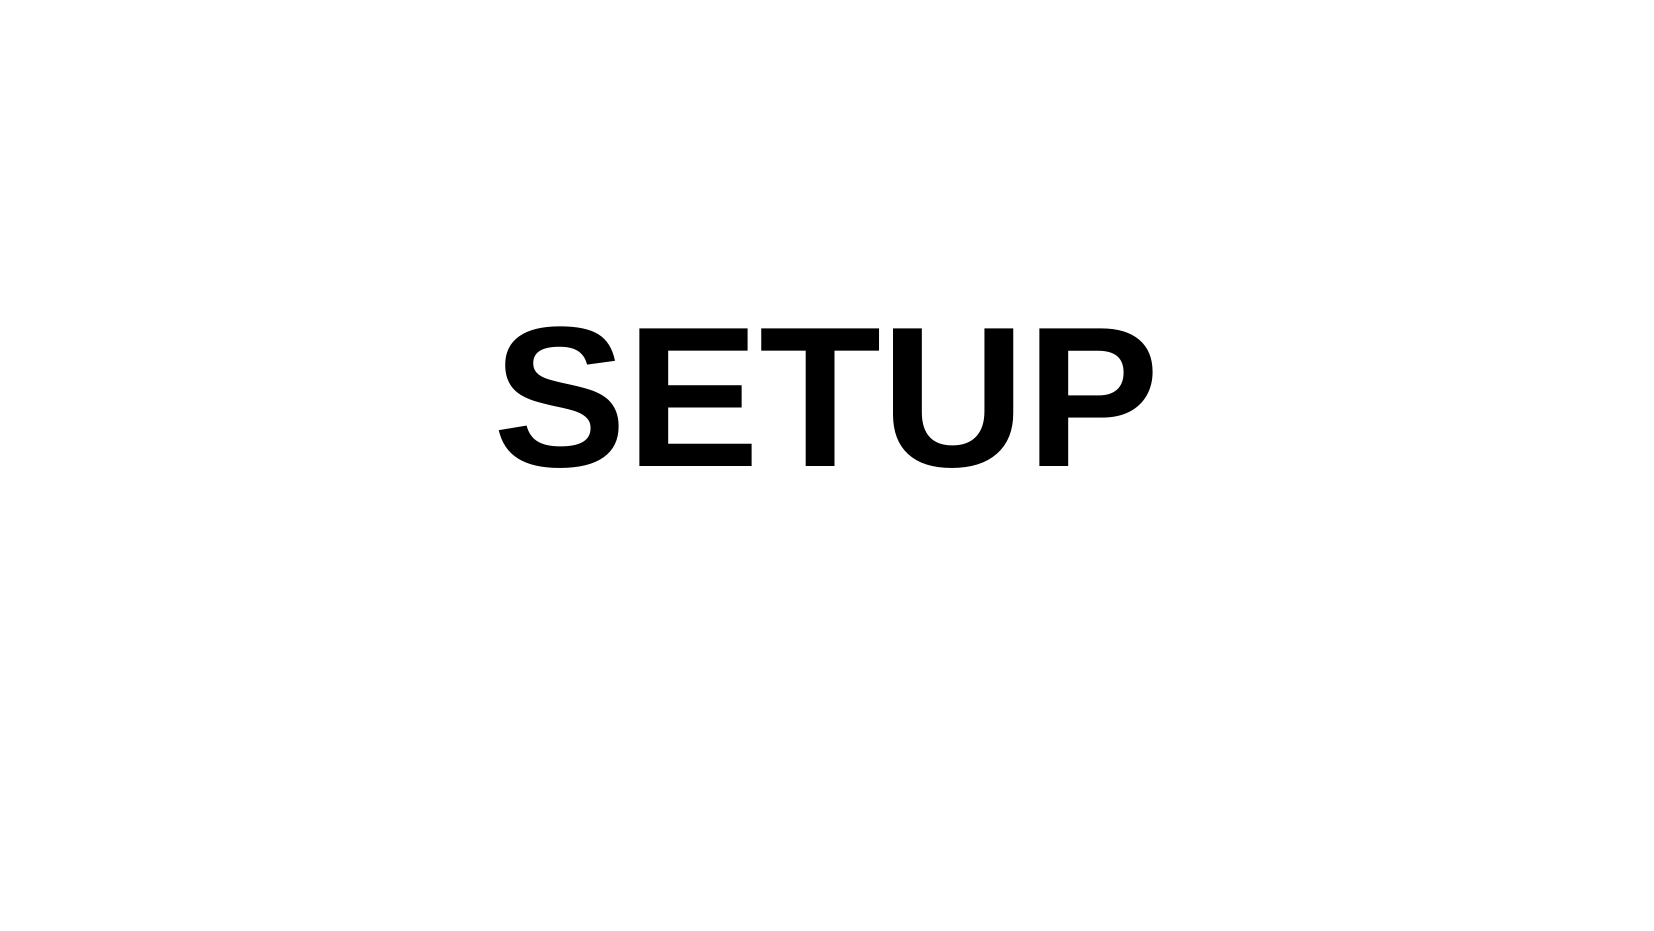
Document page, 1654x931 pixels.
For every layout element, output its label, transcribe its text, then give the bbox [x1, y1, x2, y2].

subtitle SETUP [82, 37, 1571, 757]
